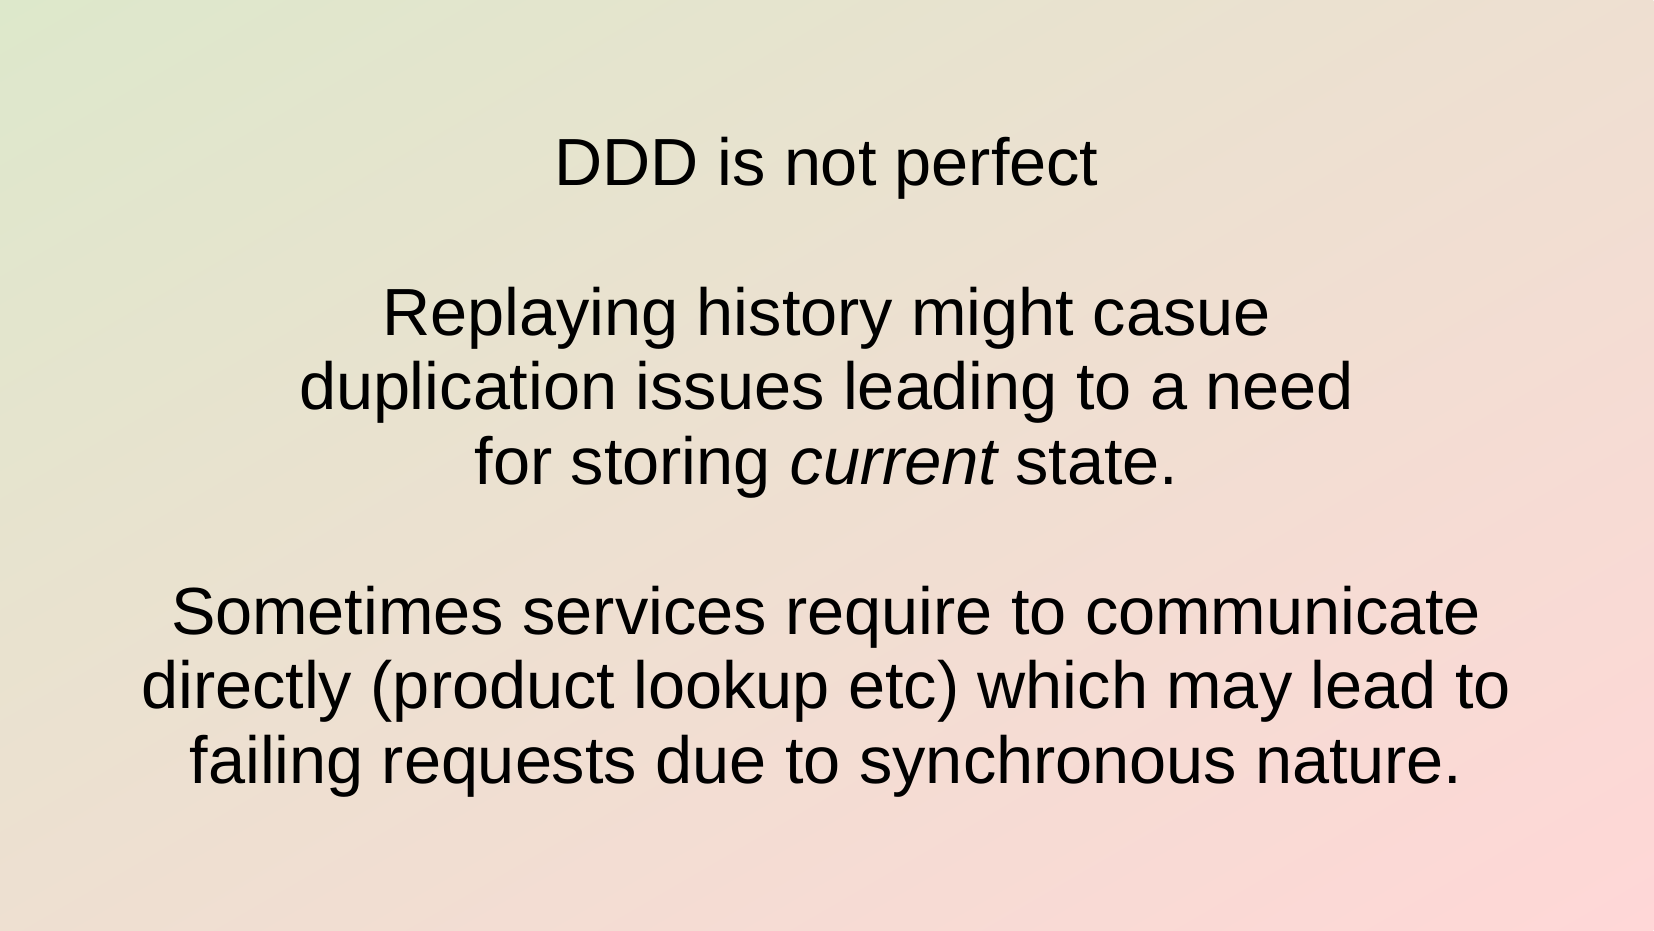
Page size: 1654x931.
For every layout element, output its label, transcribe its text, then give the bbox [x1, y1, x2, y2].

subtitle DDD is not perfect Replaying history might casue duplication issues leading to a need for storing current state. Sometimes services require to communicate directly (product lookup etc) which may lead to failing requests due to synchronous nature. [82, 37, 1571, 886]
